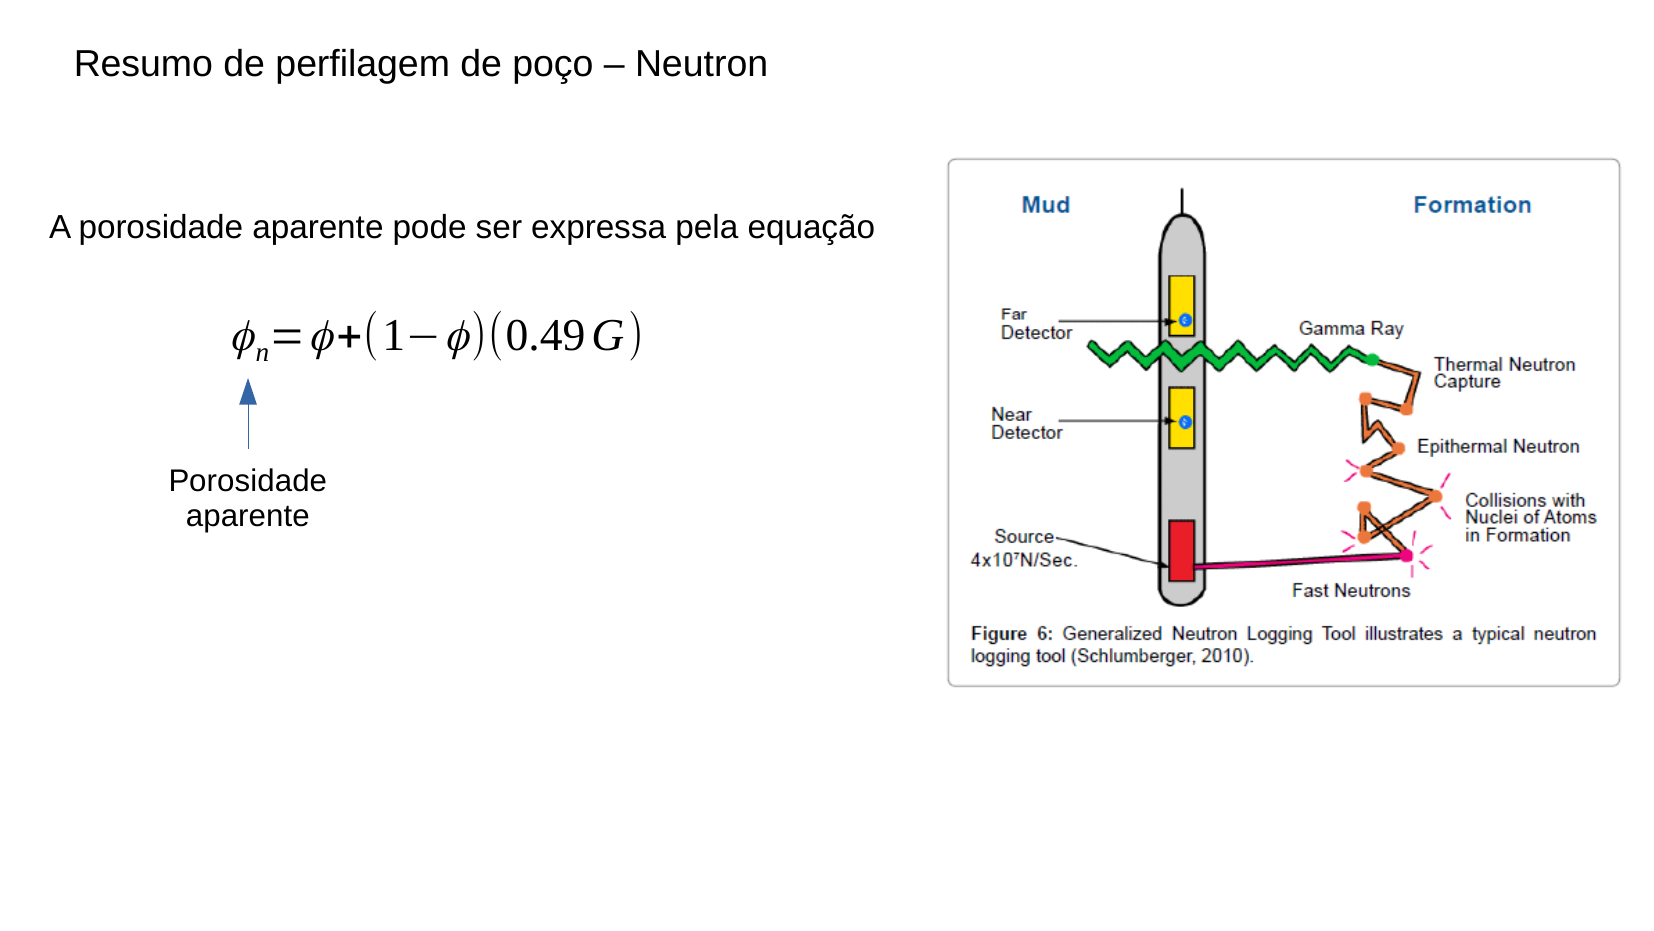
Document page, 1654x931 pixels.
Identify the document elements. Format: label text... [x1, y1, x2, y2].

chart [1236, 515, 1355, 575]
chart [222, 307, 650, 367]
text_box Resumo de perfilagem de poço – Neutron [59, 35, 1123, 93]
text_box A porosidade aparente pode ser expressa pela equação [34, 200, 938, 295]
text_box Porosidade aparente [112, 456, 384, 541]
picture [937, 145, 1630, 697]
